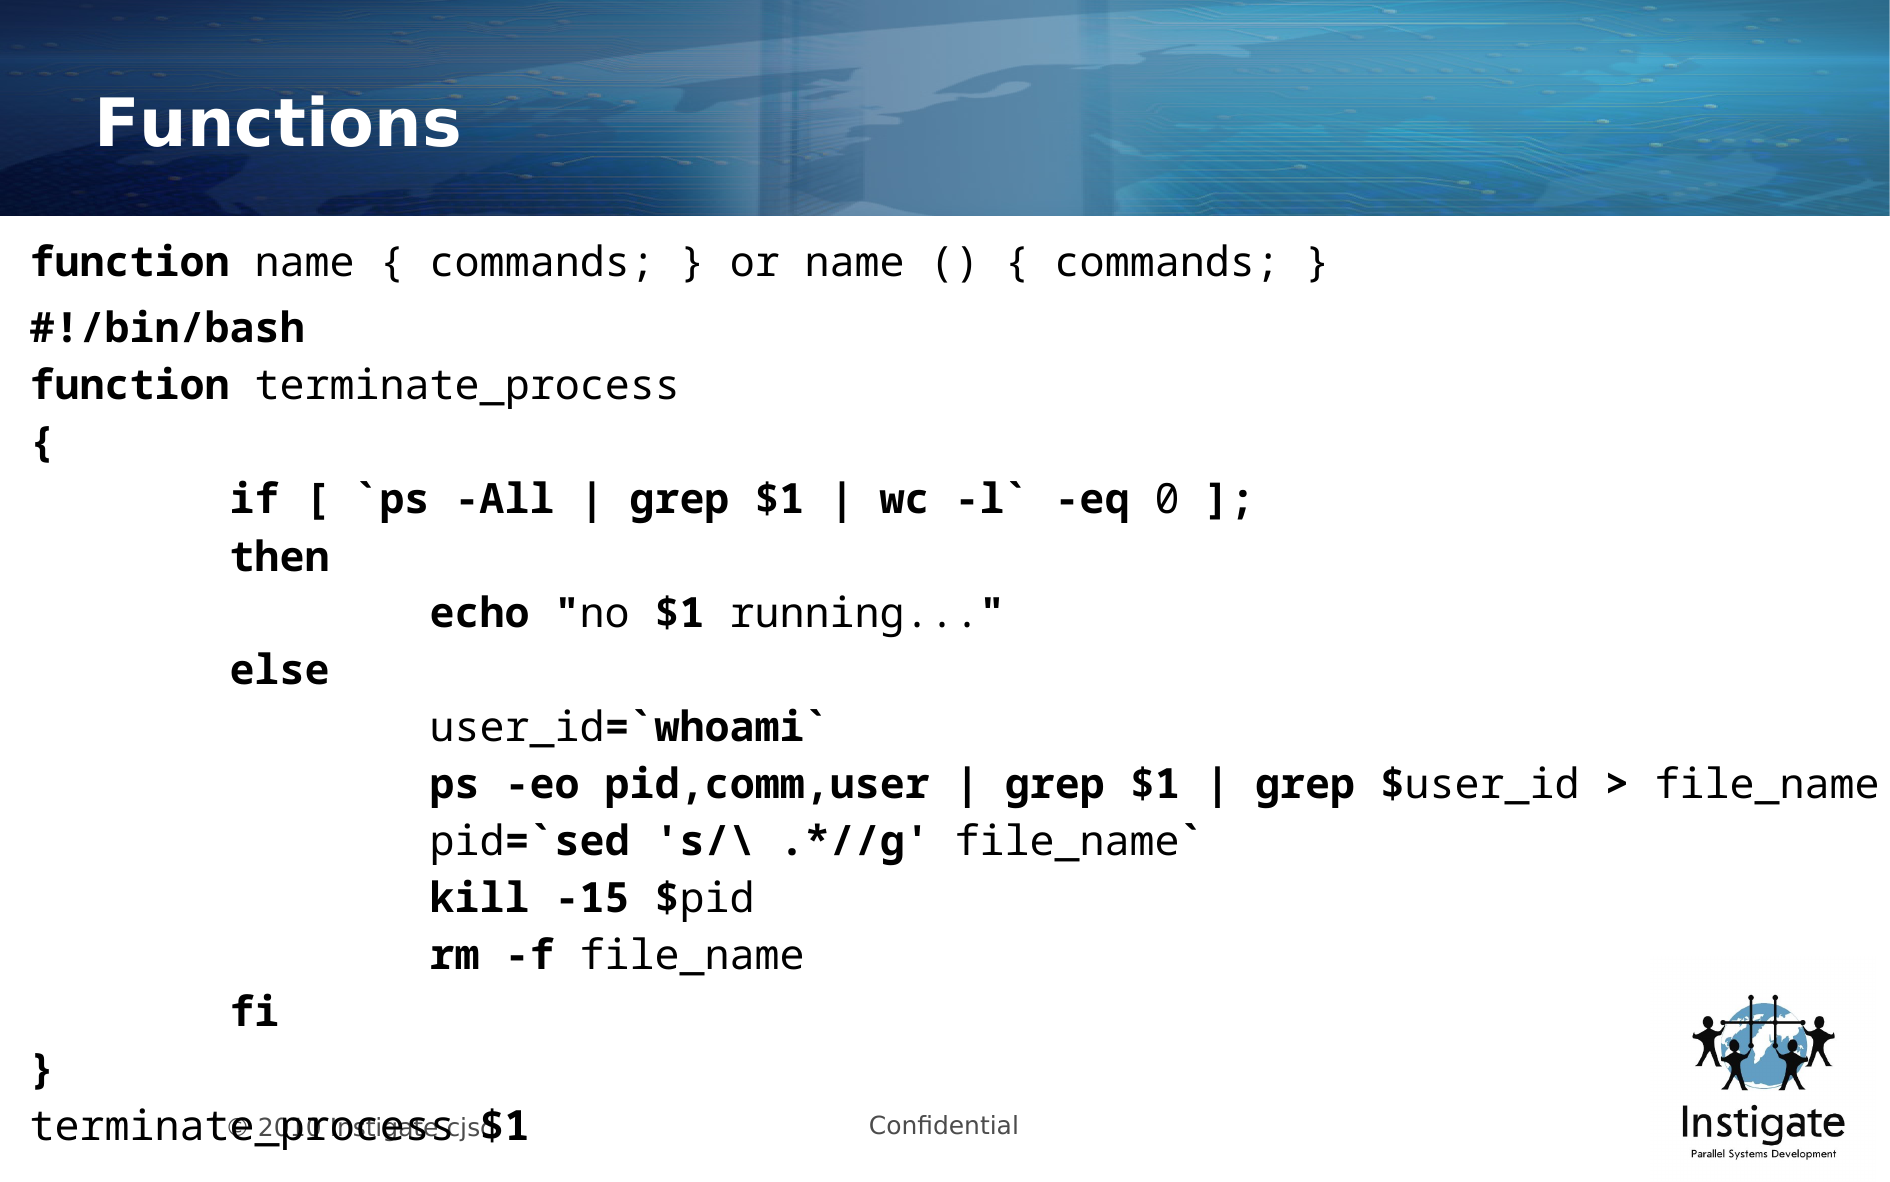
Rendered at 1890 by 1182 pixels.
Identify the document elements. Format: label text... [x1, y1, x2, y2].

title Functions [94, 54, 1793, 210]
picture [0, 0, 1890, 216]
picture [1650, 1020, 1876, 1182]
list function name { commands; } or name () { commands; } #!/bin/bash function terminate_process { if [ `ps -All | grep $1 | wc -l` -eq 0 ]; then echo "no $1 running..." else user_id=`whoami` ps -eo pid,comm,user | grep $1 | grep $user_id > file_name pid=`sed 's/\ .*//g' file_name` kill -15 $pid rm -f file_name fi } terminate_process $1 [29, 236, 1883, 1020]
